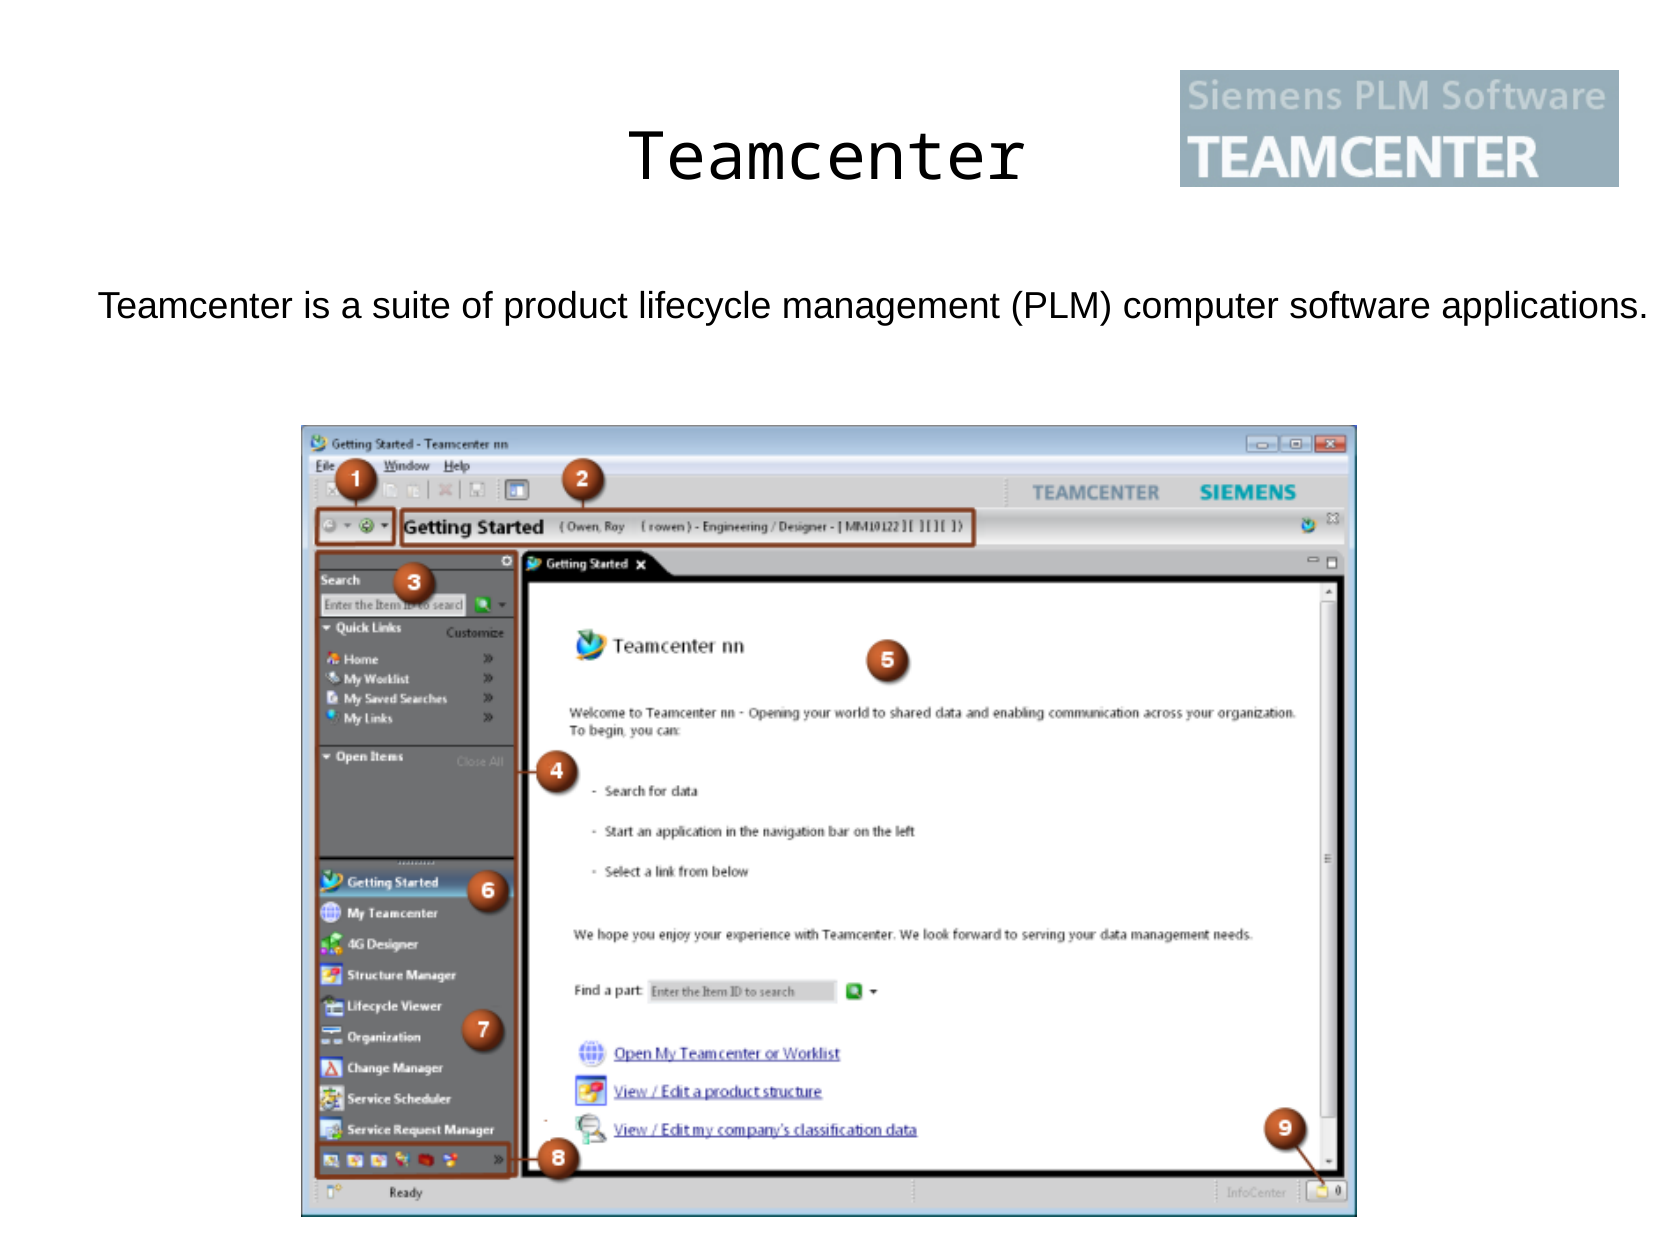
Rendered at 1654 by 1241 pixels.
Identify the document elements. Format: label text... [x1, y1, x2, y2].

picture [1180, 70, 1619, 187]
title Teamcenter [82, 49, 1571, 257]
picture [301, 425, 1357, 1217]
text_box Teamcenter is a suite of product lifecycle management (PLM) computer software applications. [82, 256, 1560, 398]
